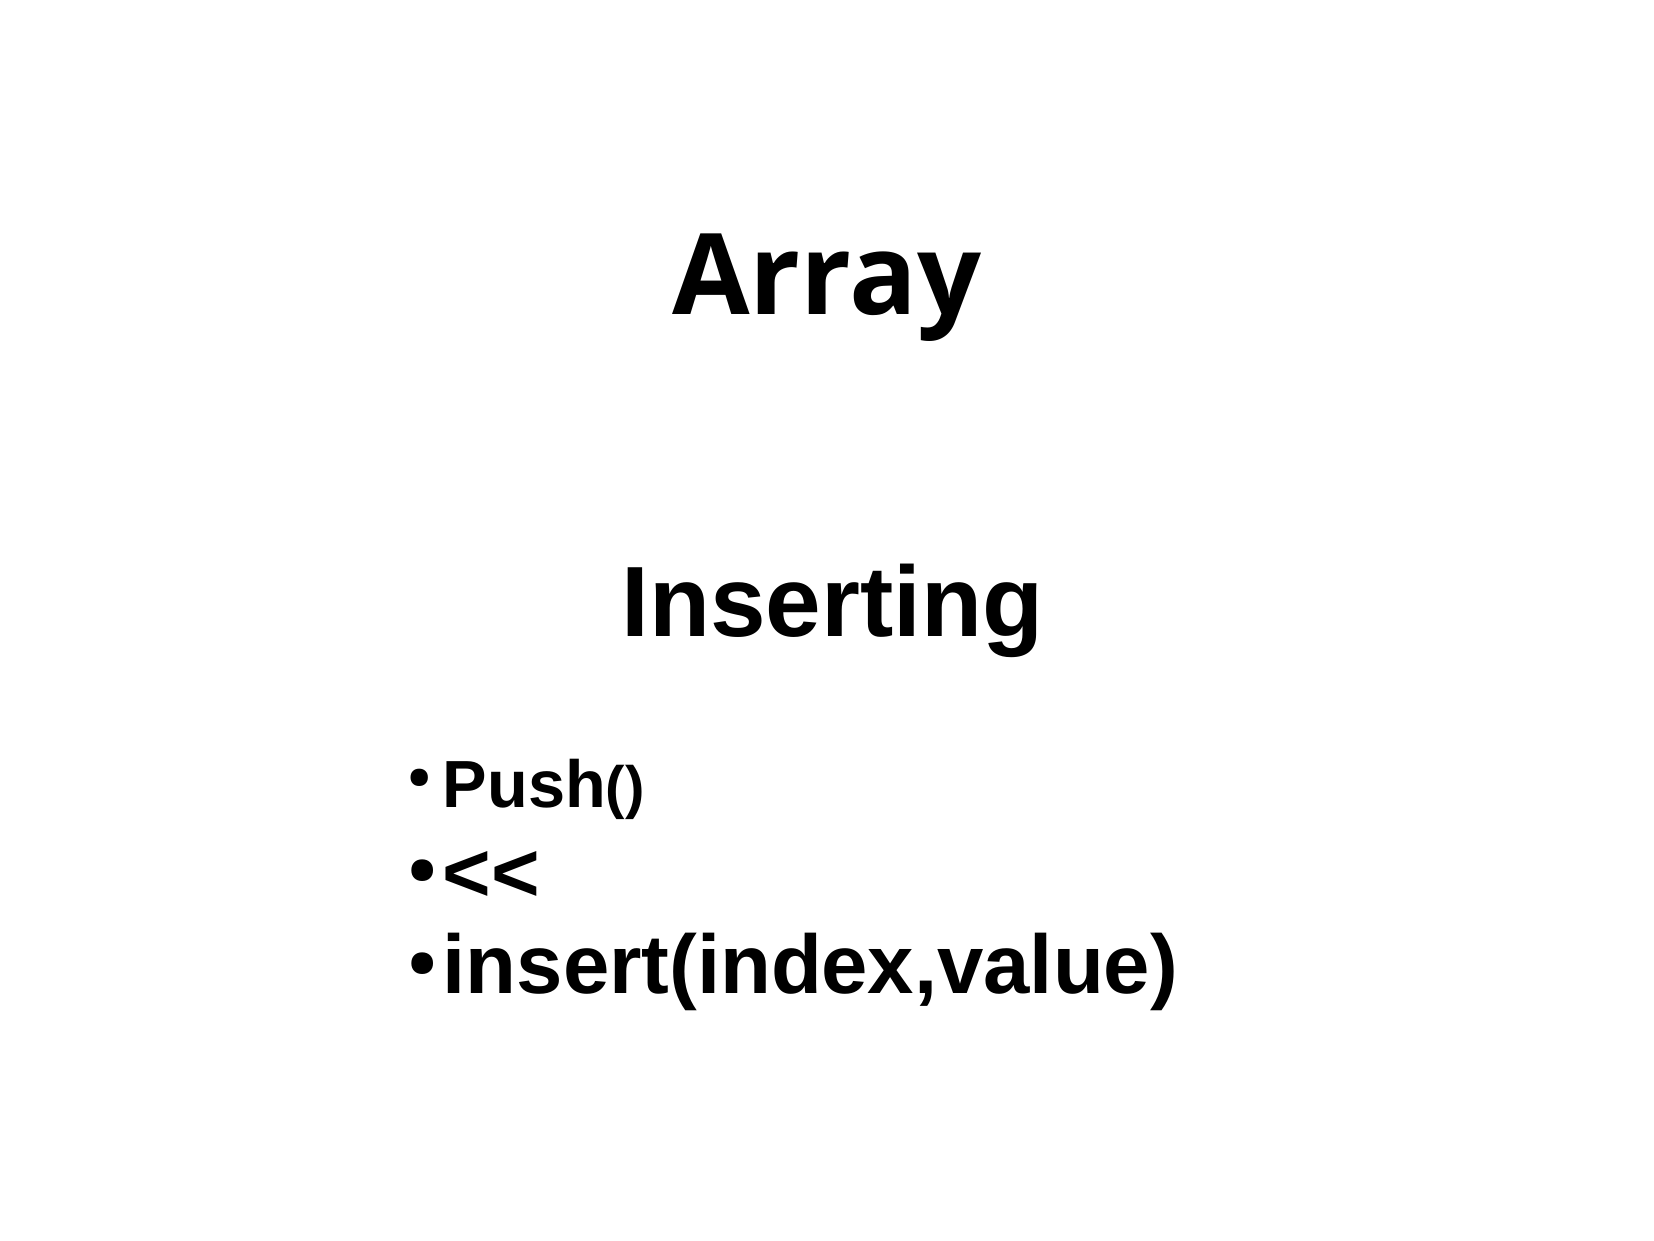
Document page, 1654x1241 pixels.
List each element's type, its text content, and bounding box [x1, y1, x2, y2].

subtitle Inserting Push() << insert(index,value) [88, 449, 1577, 1169]
title Array [82, 167, 1571, 375]
